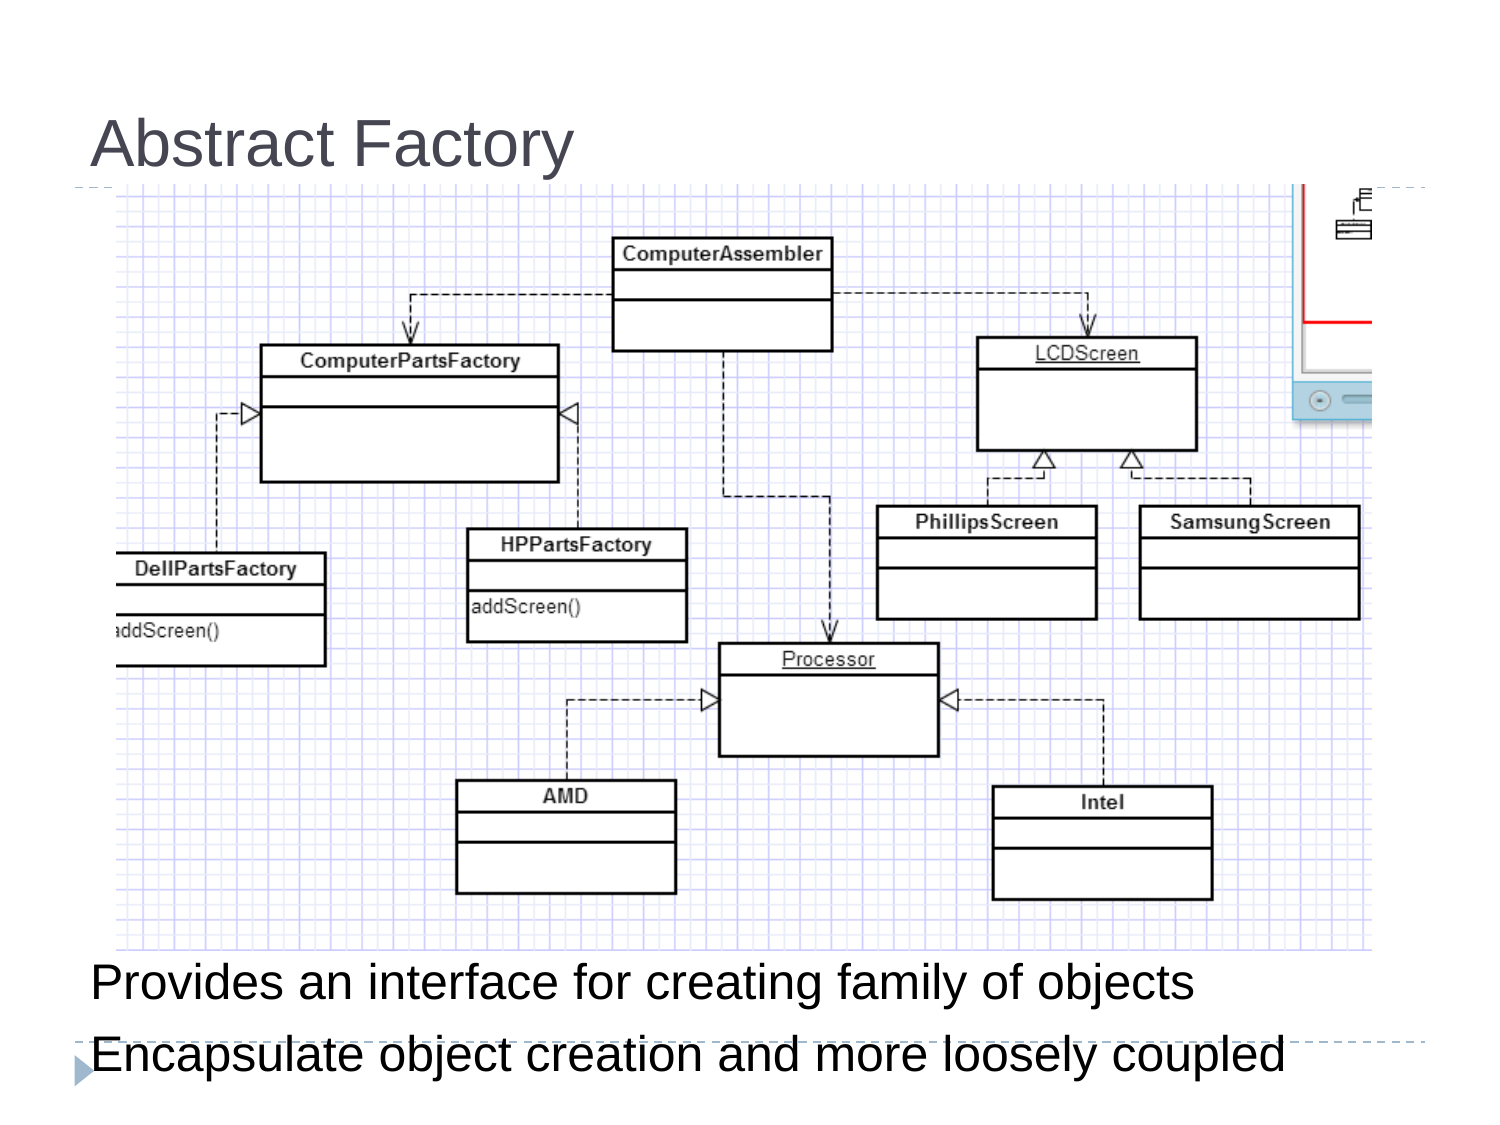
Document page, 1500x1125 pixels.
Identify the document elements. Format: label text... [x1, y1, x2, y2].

picture [116, 184, 1372, 951]
list Provides an interface for creating family of objects Encapsulate object creation and more loosely coupled [75, 200, 1425, 1010]
title Abstract Factory [75, 24, 1425, 188]
